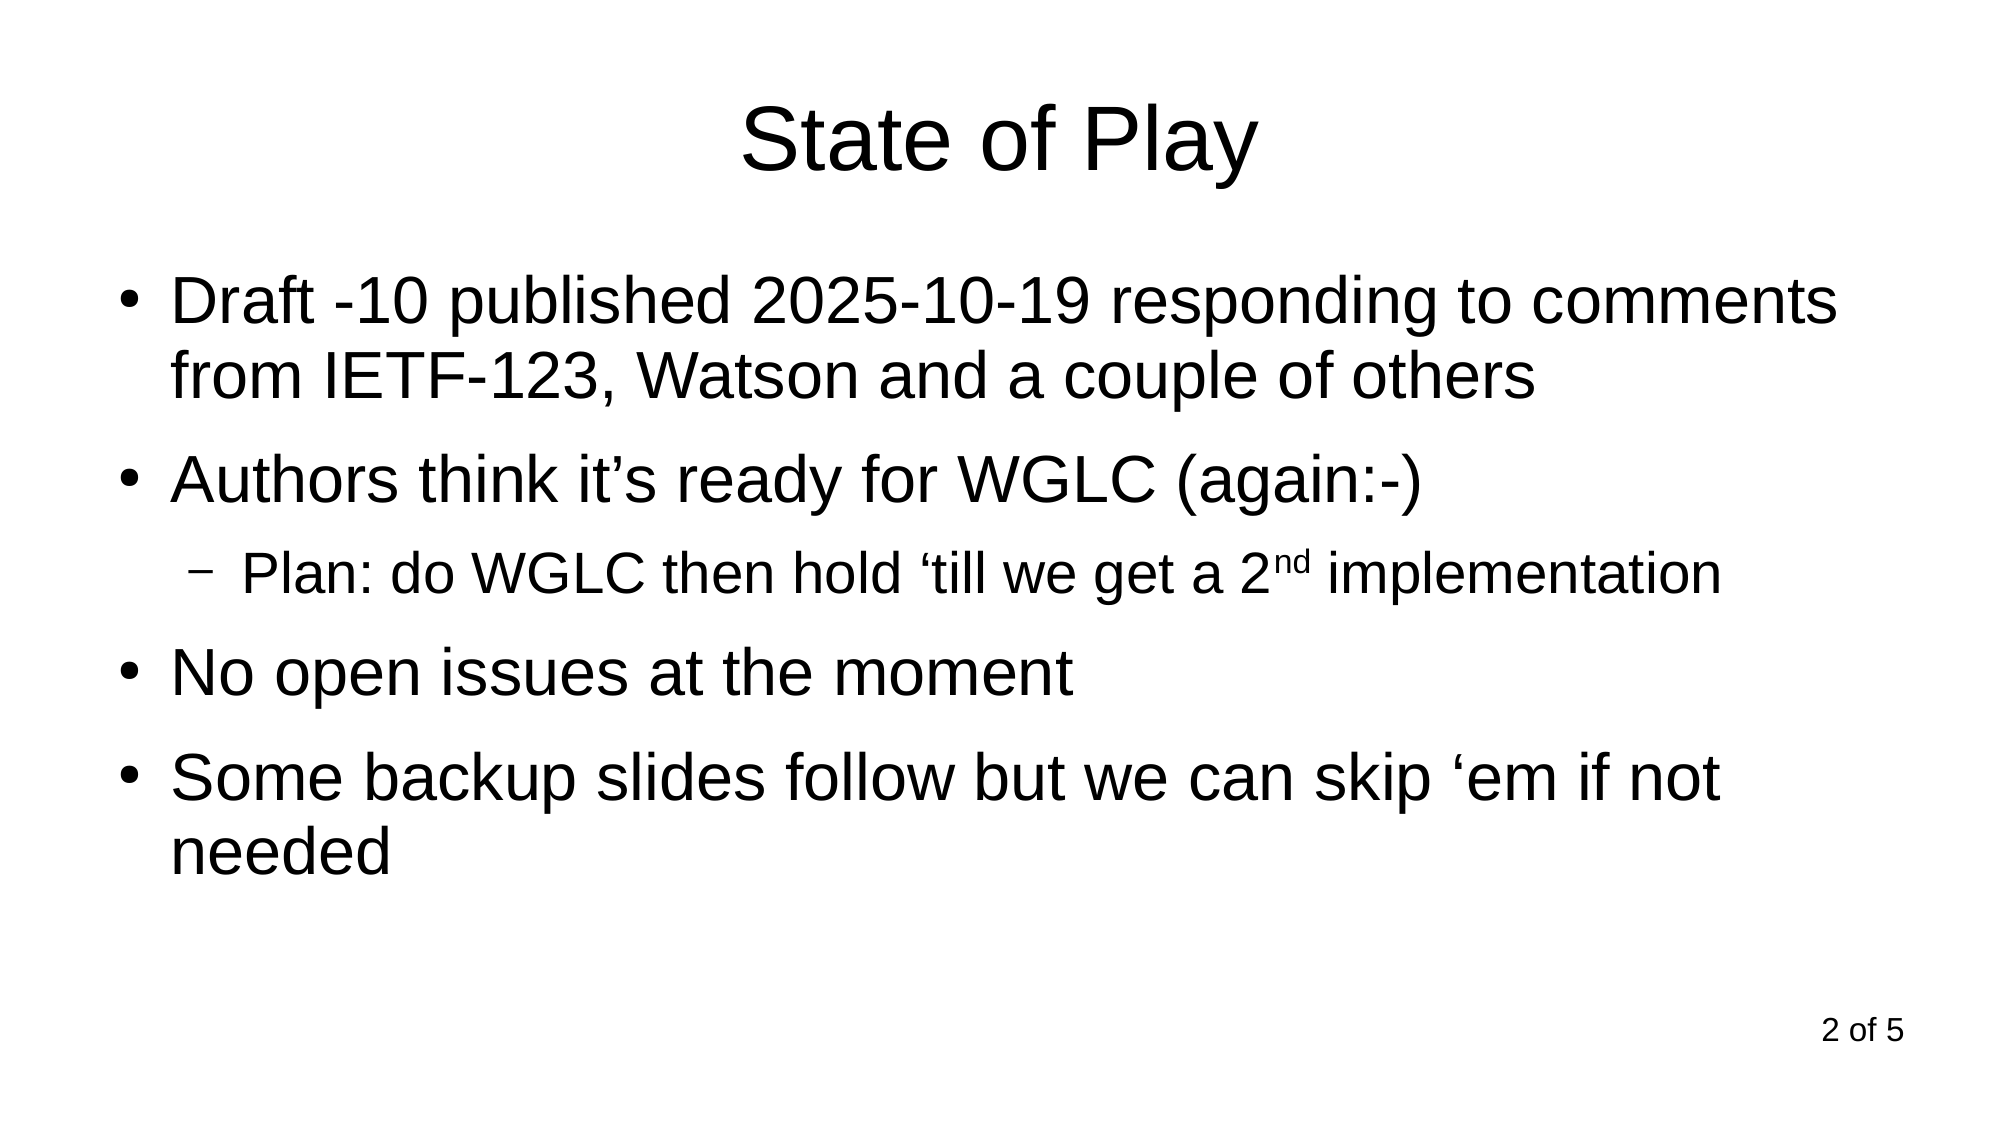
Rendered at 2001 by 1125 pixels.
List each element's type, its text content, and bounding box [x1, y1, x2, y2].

list Draft -10 published 2025-10-19 responding to comments from IETF-123, Watson and a couple of others Authors think it’s ready for WGLC (again:-) Plan: do WGLC then hold ‘till we get a 2nd implementation No open issues at the moment Some backup slides follow but we can skip ‘em if not needed [99, 263, 1900, 916]
text_box <number> of 5 [1291, 1003, 1920, 1060]
title State of Play [99, 44, 1900, 233]
